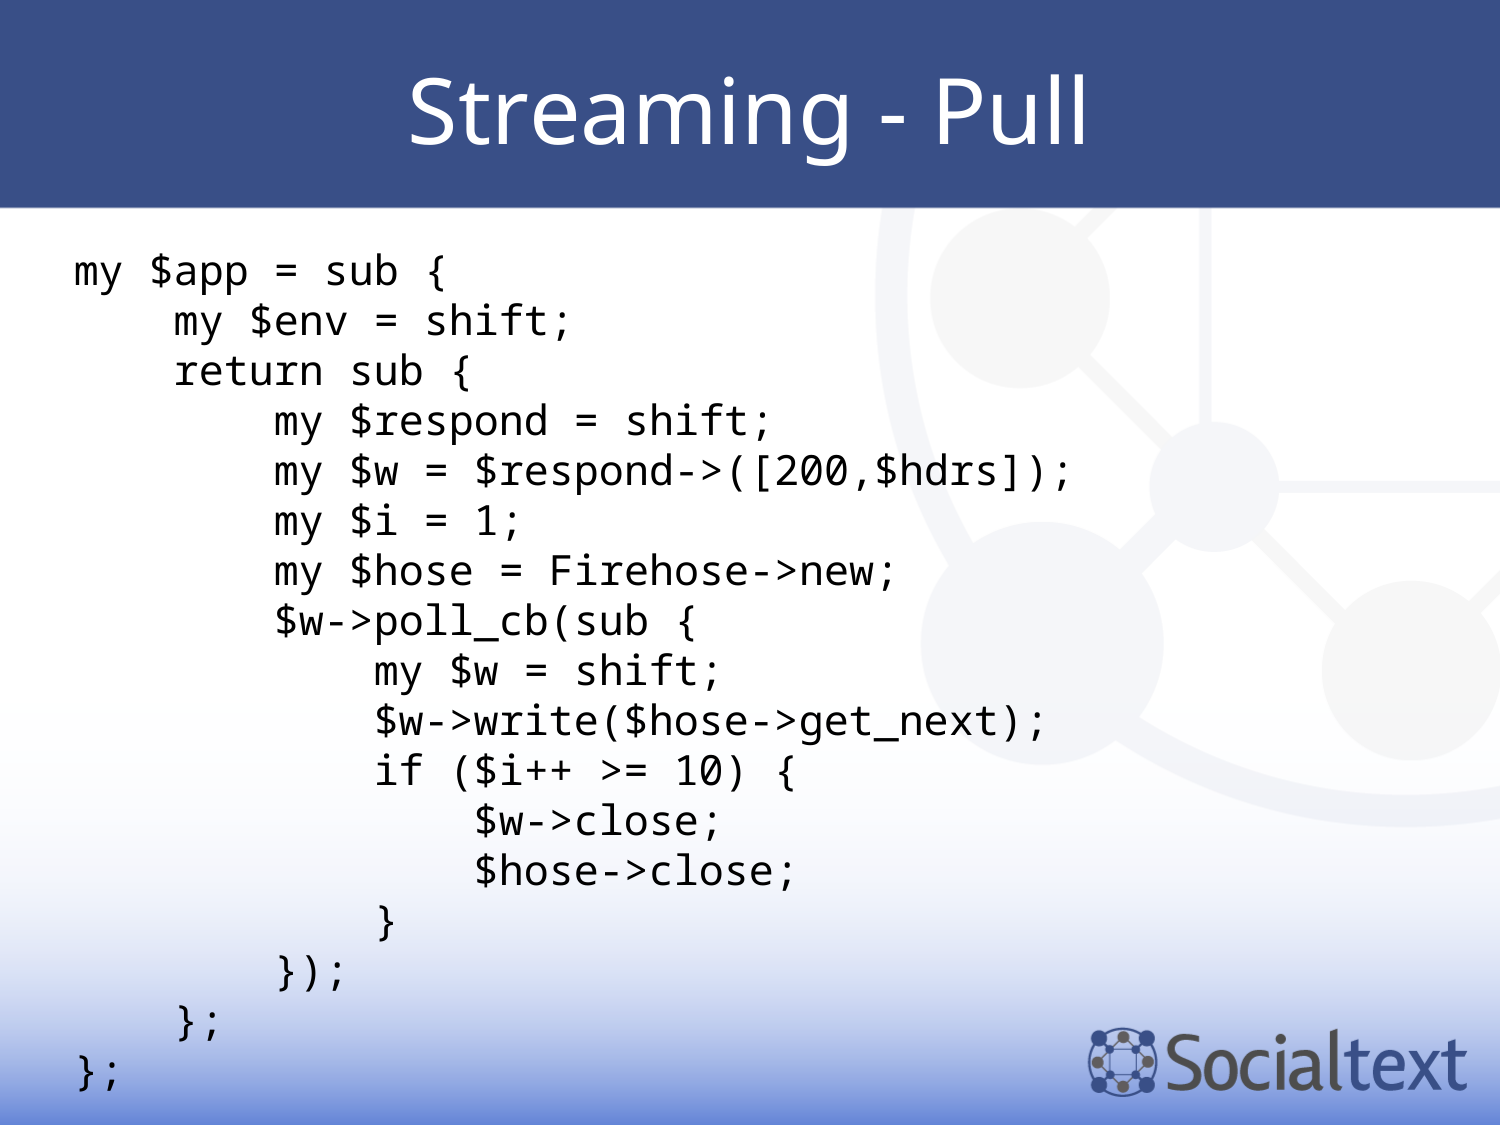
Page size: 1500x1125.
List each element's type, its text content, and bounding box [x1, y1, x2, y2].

picture [0, 0, 1500, 1125]
text_box my $app = sub { my $env = shift; return sub { my $respond = shift; my $w = $respond->([200,$hdrs]); my $i = 1; my $hose = Firehose->new; $w->poll_cb(sub { my $w = shift; $w->write($hose->get_next); if ($i++ >= 10) { $w->close; $hose->close; } }); }; }; [59, 236, 1447, 1101]
title Streaming - Pull [12, 0, 1488, 229]
